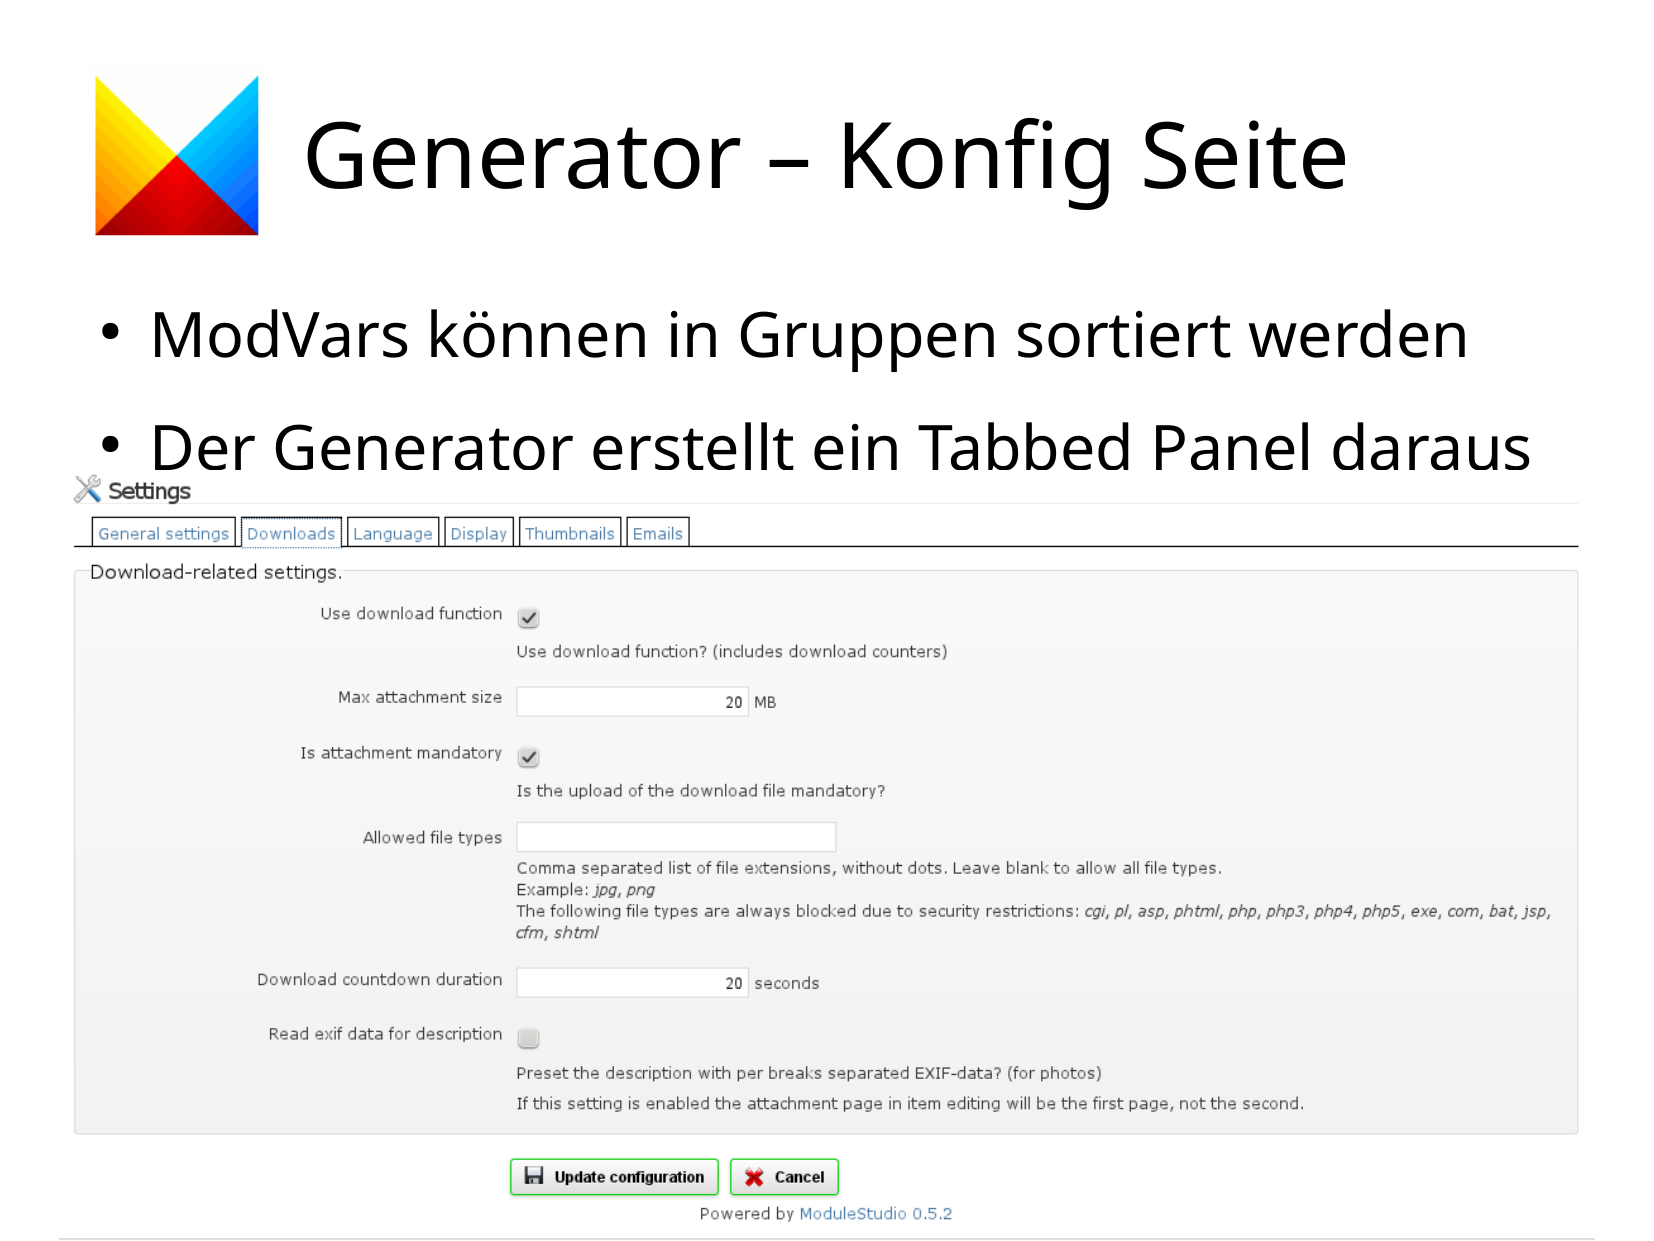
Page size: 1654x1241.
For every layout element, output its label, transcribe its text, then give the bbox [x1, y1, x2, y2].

picture [59, 470, 1595, 1241]
title Generator – Konfig Seite [82, 49, 1571, 257]
list ModVars können in Gruppen sortiert werden Der Generator erstellt ein Tabbed Panel daraus [82, 290, 1571, 470]
